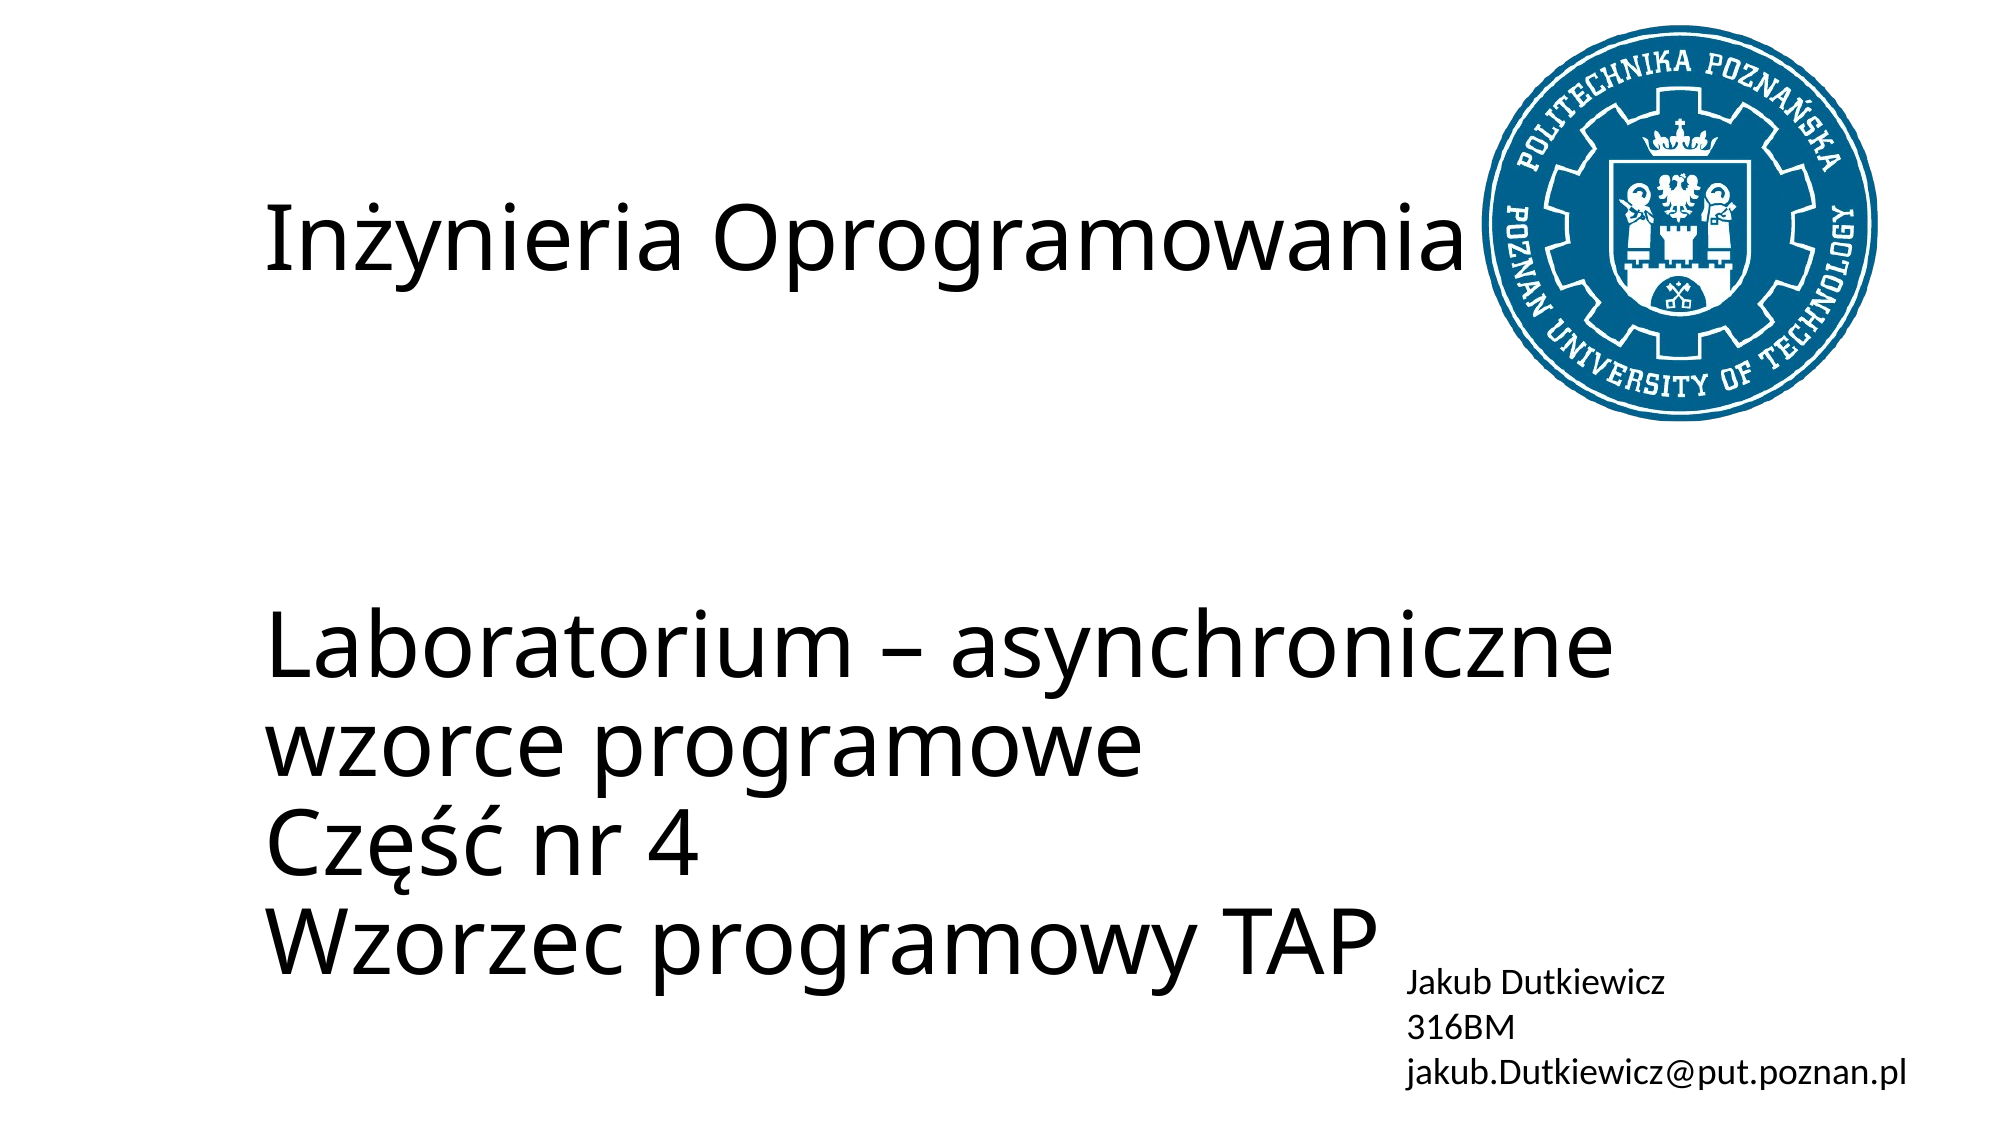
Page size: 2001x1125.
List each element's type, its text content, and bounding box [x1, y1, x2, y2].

text_box Jakub Dutkiewicz 316BM jakub.Dutkiewicz@put.poznan.pl [1391, 949, 1968, 1100]
title Inżynieria Oprogramowania [249, 184, 1750, 576]
picture [1481, 24, 1878, 214]
picture [1700, 248, 1878, 422]
subtitle Laboratorium – asynchroniczne wzorce programowe Część nr 4 Wzorzec programowy TAP [249, 590, 1750, 863]
picture [1481, 232, 1661, 422]
picture [1489, 32, 1872, 415]
